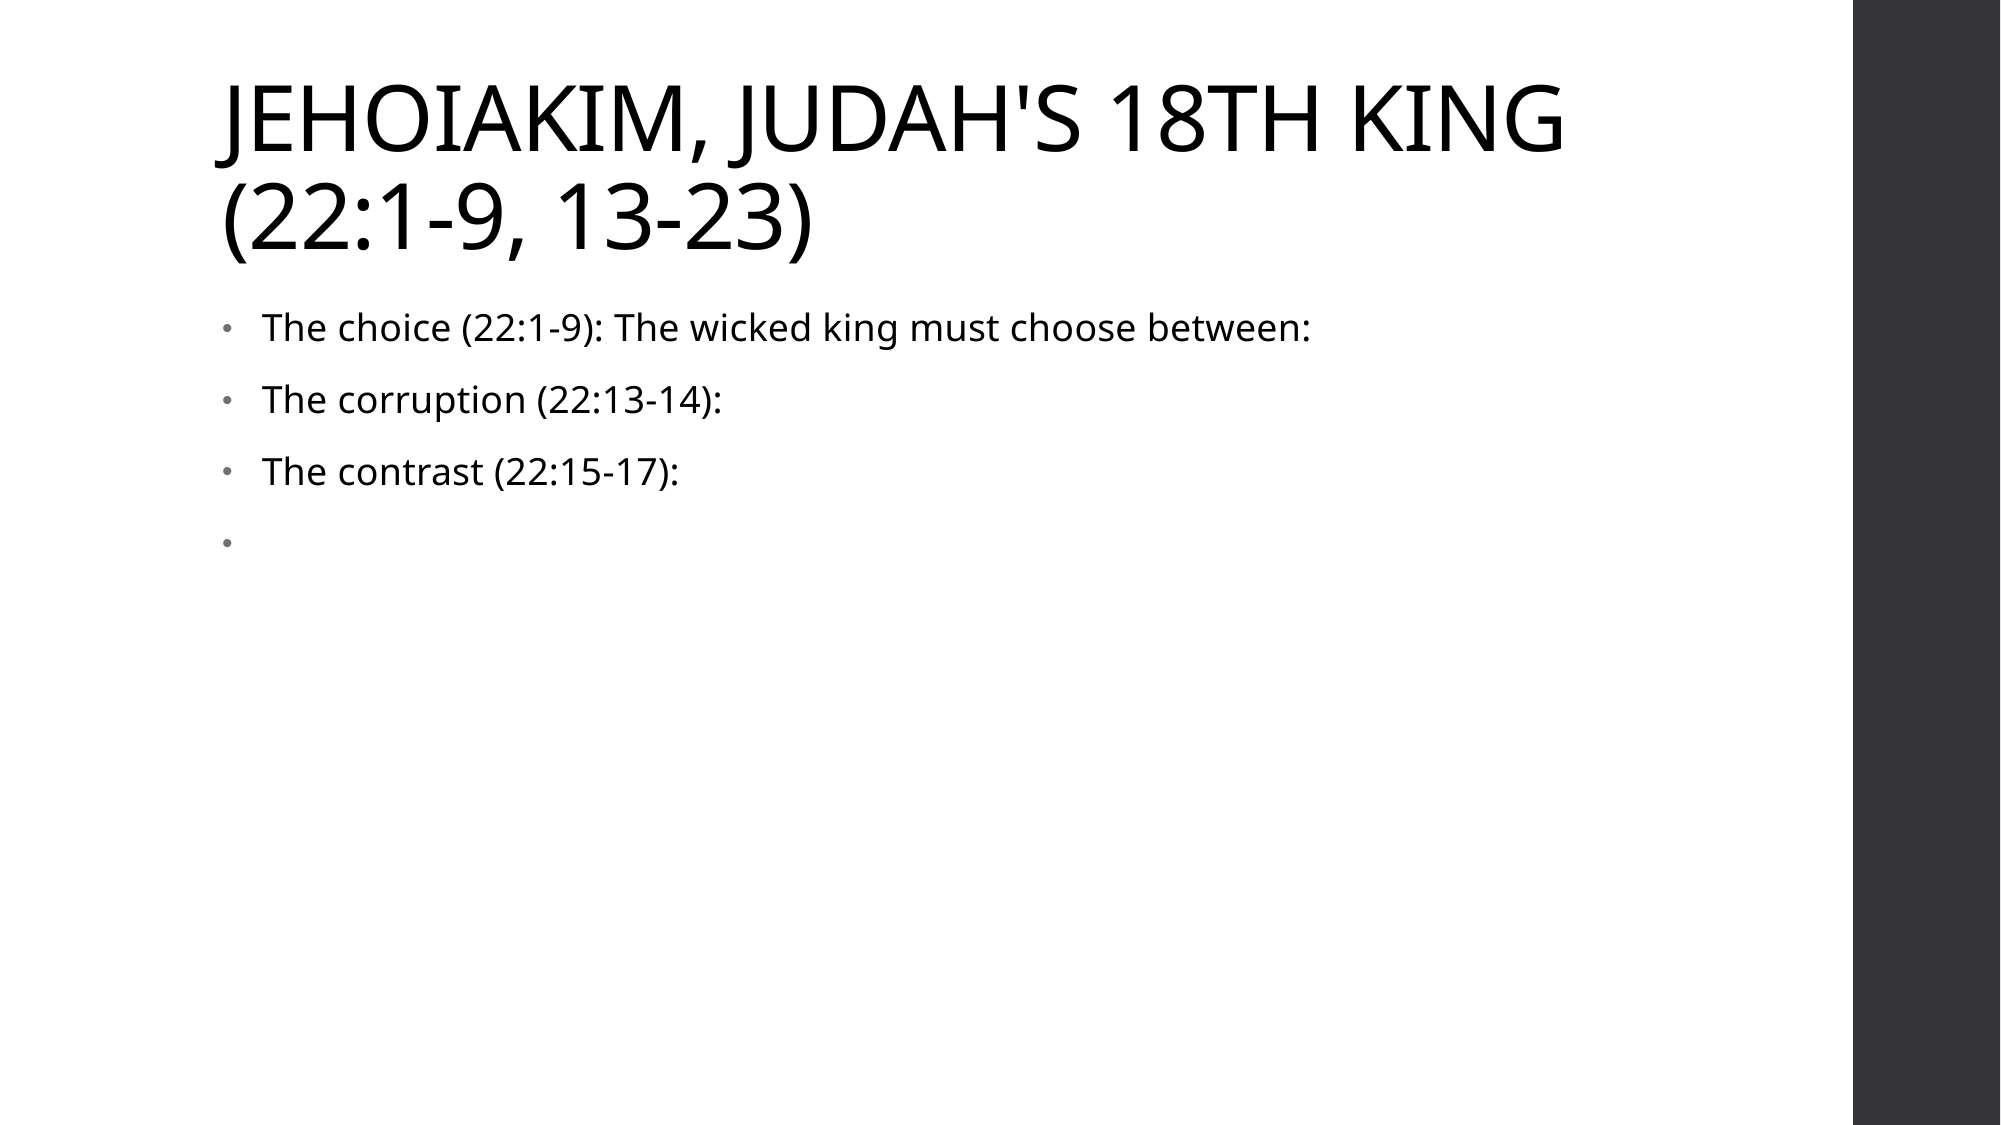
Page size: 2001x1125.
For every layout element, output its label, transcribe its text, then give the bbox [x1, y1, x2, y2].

list The choice (22:1-9): The wicked king must choose between: The corruption (22:13-14): The contrast (22:15-17): [206, 299, 1617, 1014]
title JEHOIAKIM, JUDAH'S 18TH KING (22:1-9, 13-23) [206, 60, 1797, 278]
